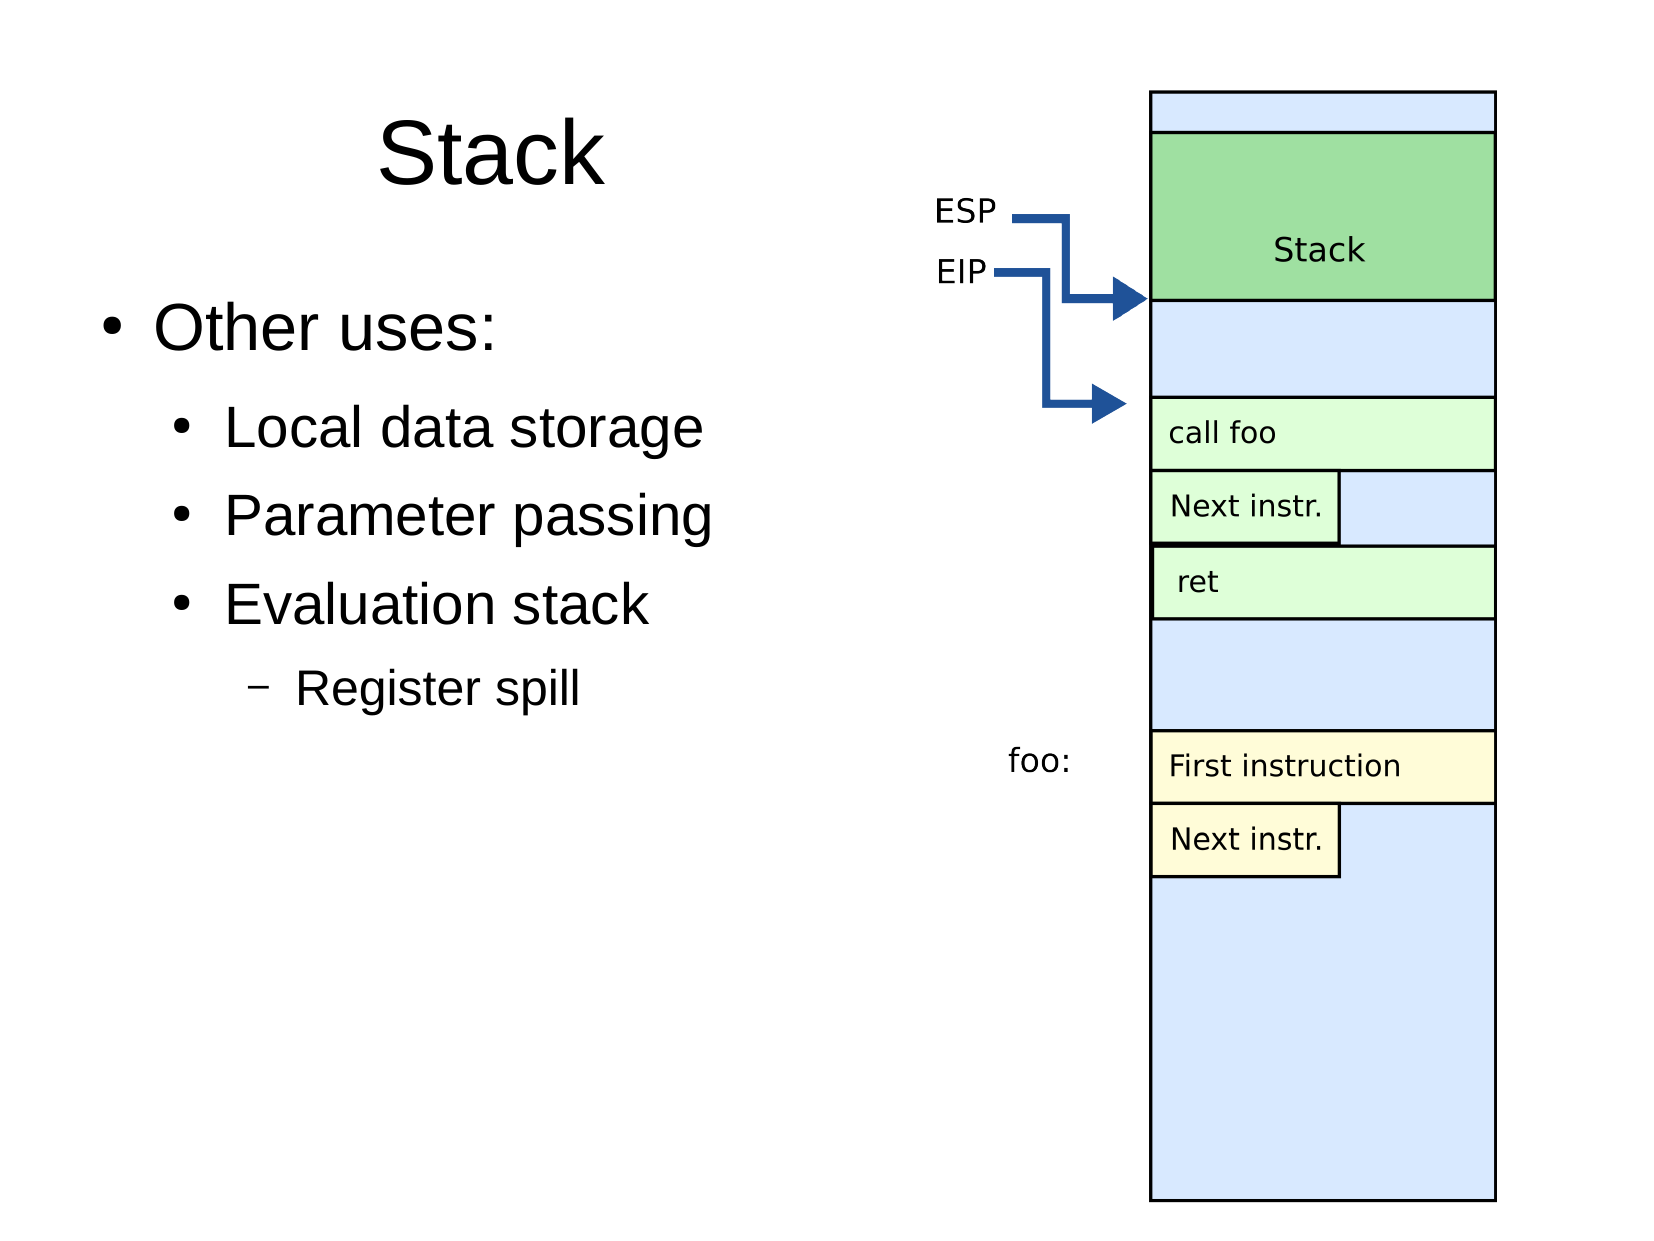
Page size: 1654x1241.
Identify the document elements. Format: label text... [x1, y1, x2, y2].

title Stack [82, 49, 901, 257]
list Other uses: Local data storage Parameter passing Evaluation stack Register spill [82, 290, 901, 1010]
picture [937, 80, 1497, 1212]
